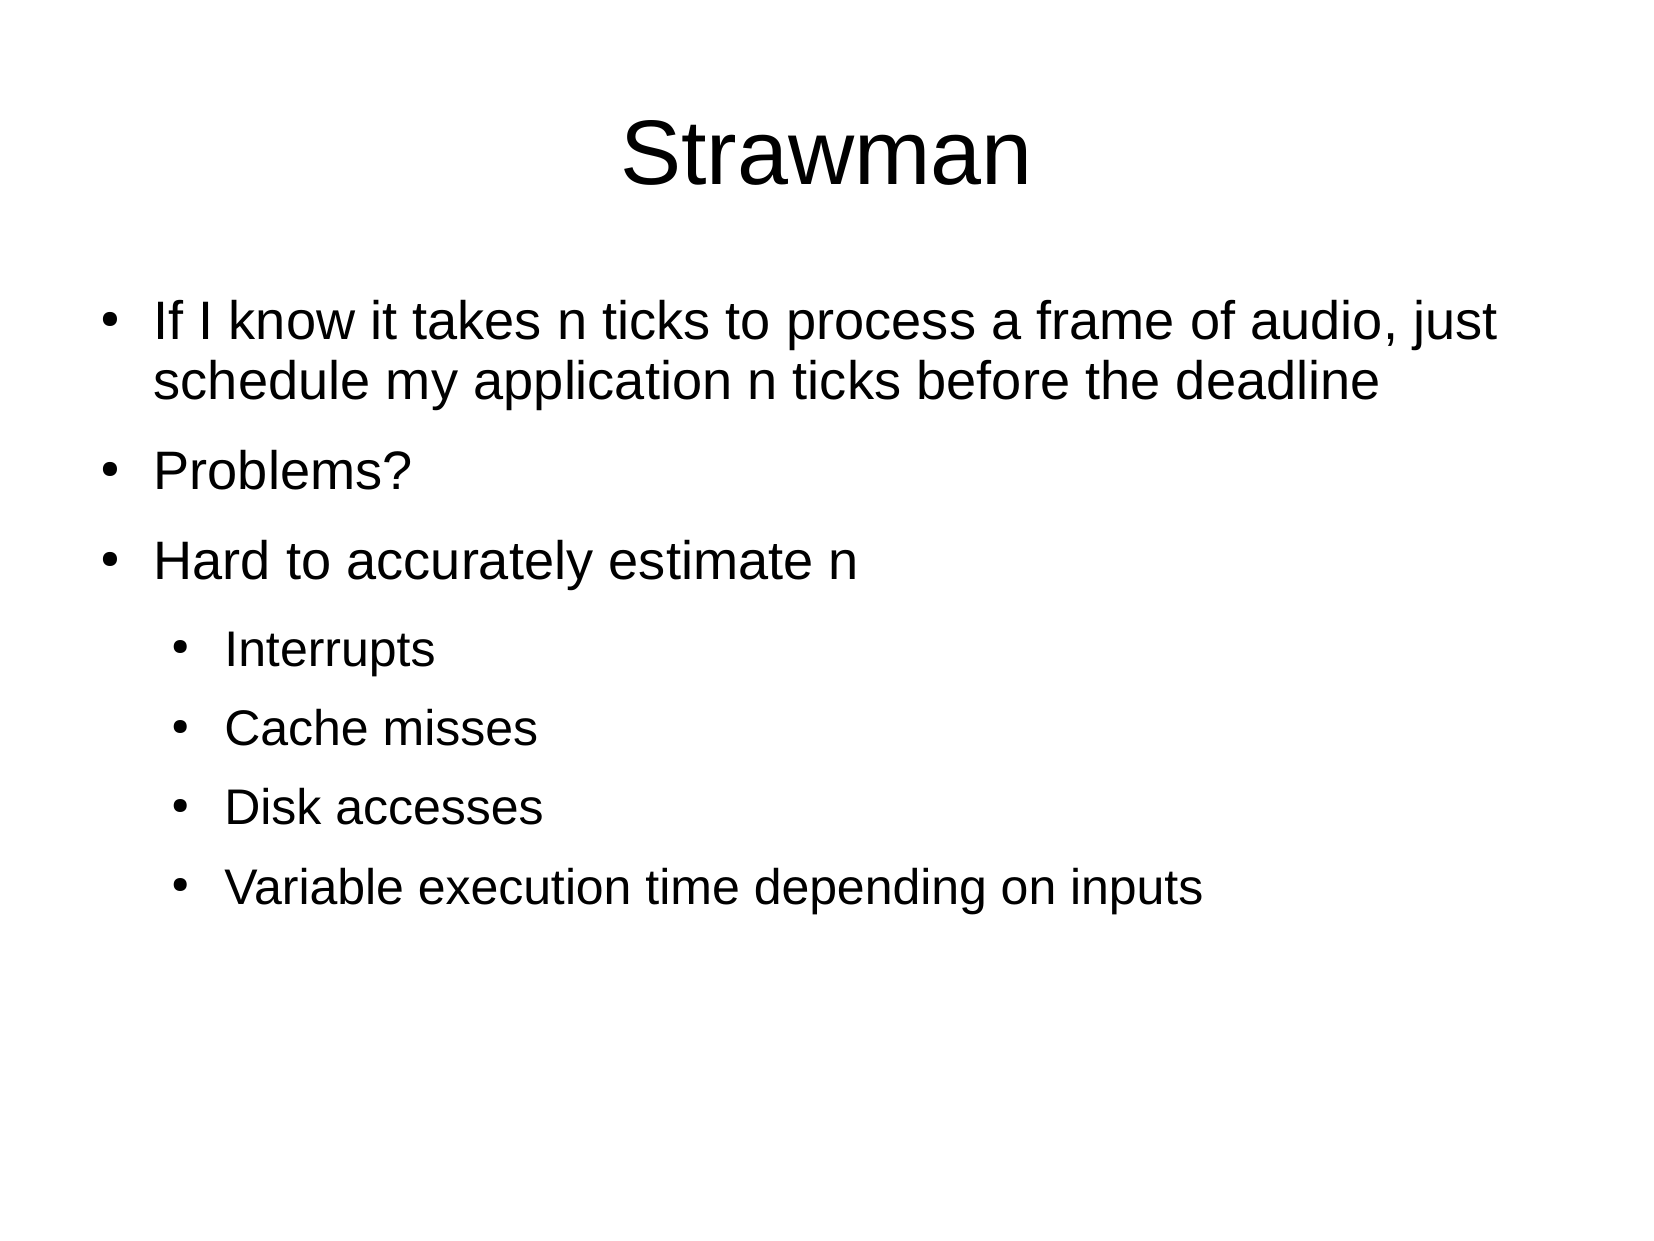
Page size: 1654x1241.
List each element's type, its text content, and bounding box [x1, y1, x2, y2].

title Strawman [82, 49, 1571, 257]
list If I know it takes n ticks to process a frame of audio, just schedule my application n ticks before the deadline Problems? Hard to accurately estimate n Interrupts Cache misses Disk accesses Variable execution time depending on inputs [82, 290, 1571, 1010]
